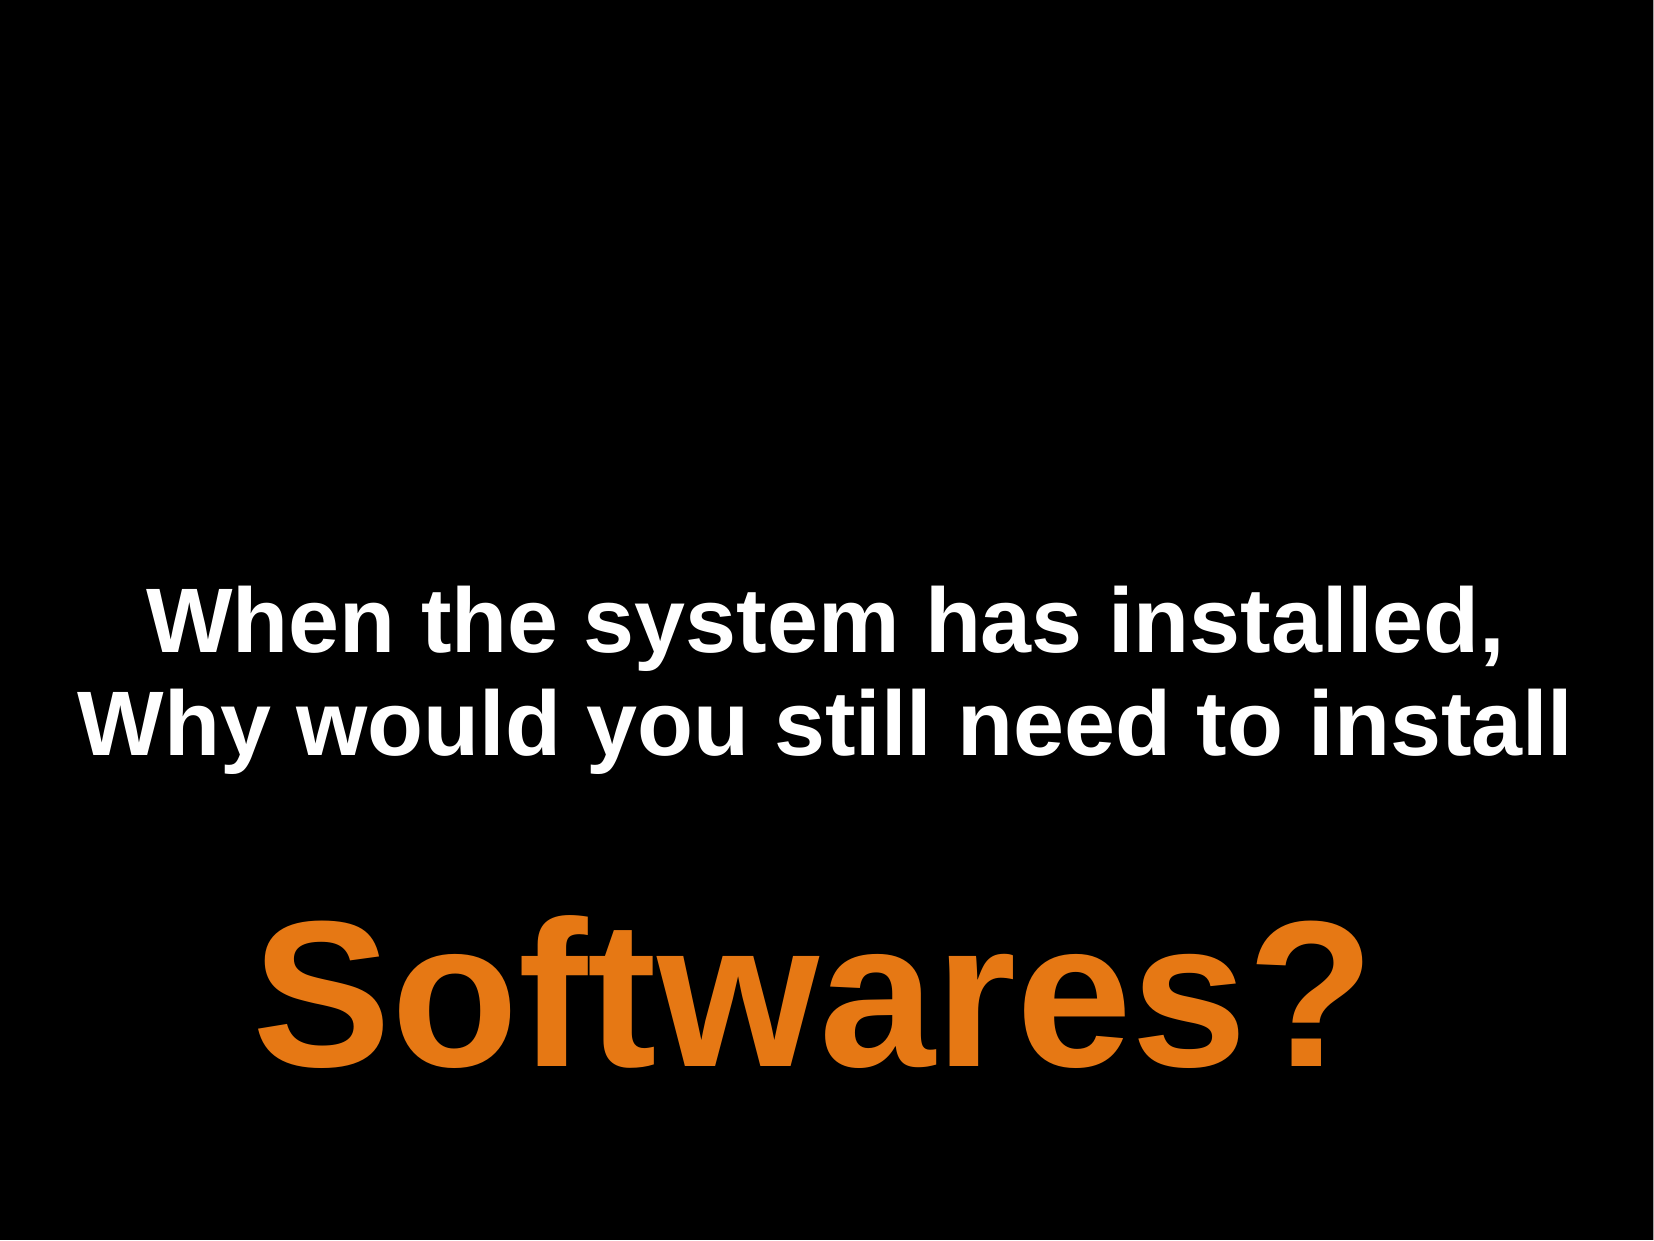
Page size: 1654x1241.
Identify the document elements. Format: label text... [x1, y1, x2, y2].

text_box When the system has installed, Why would you still need to install Softwares? [37, 562, 1591, 1118]
